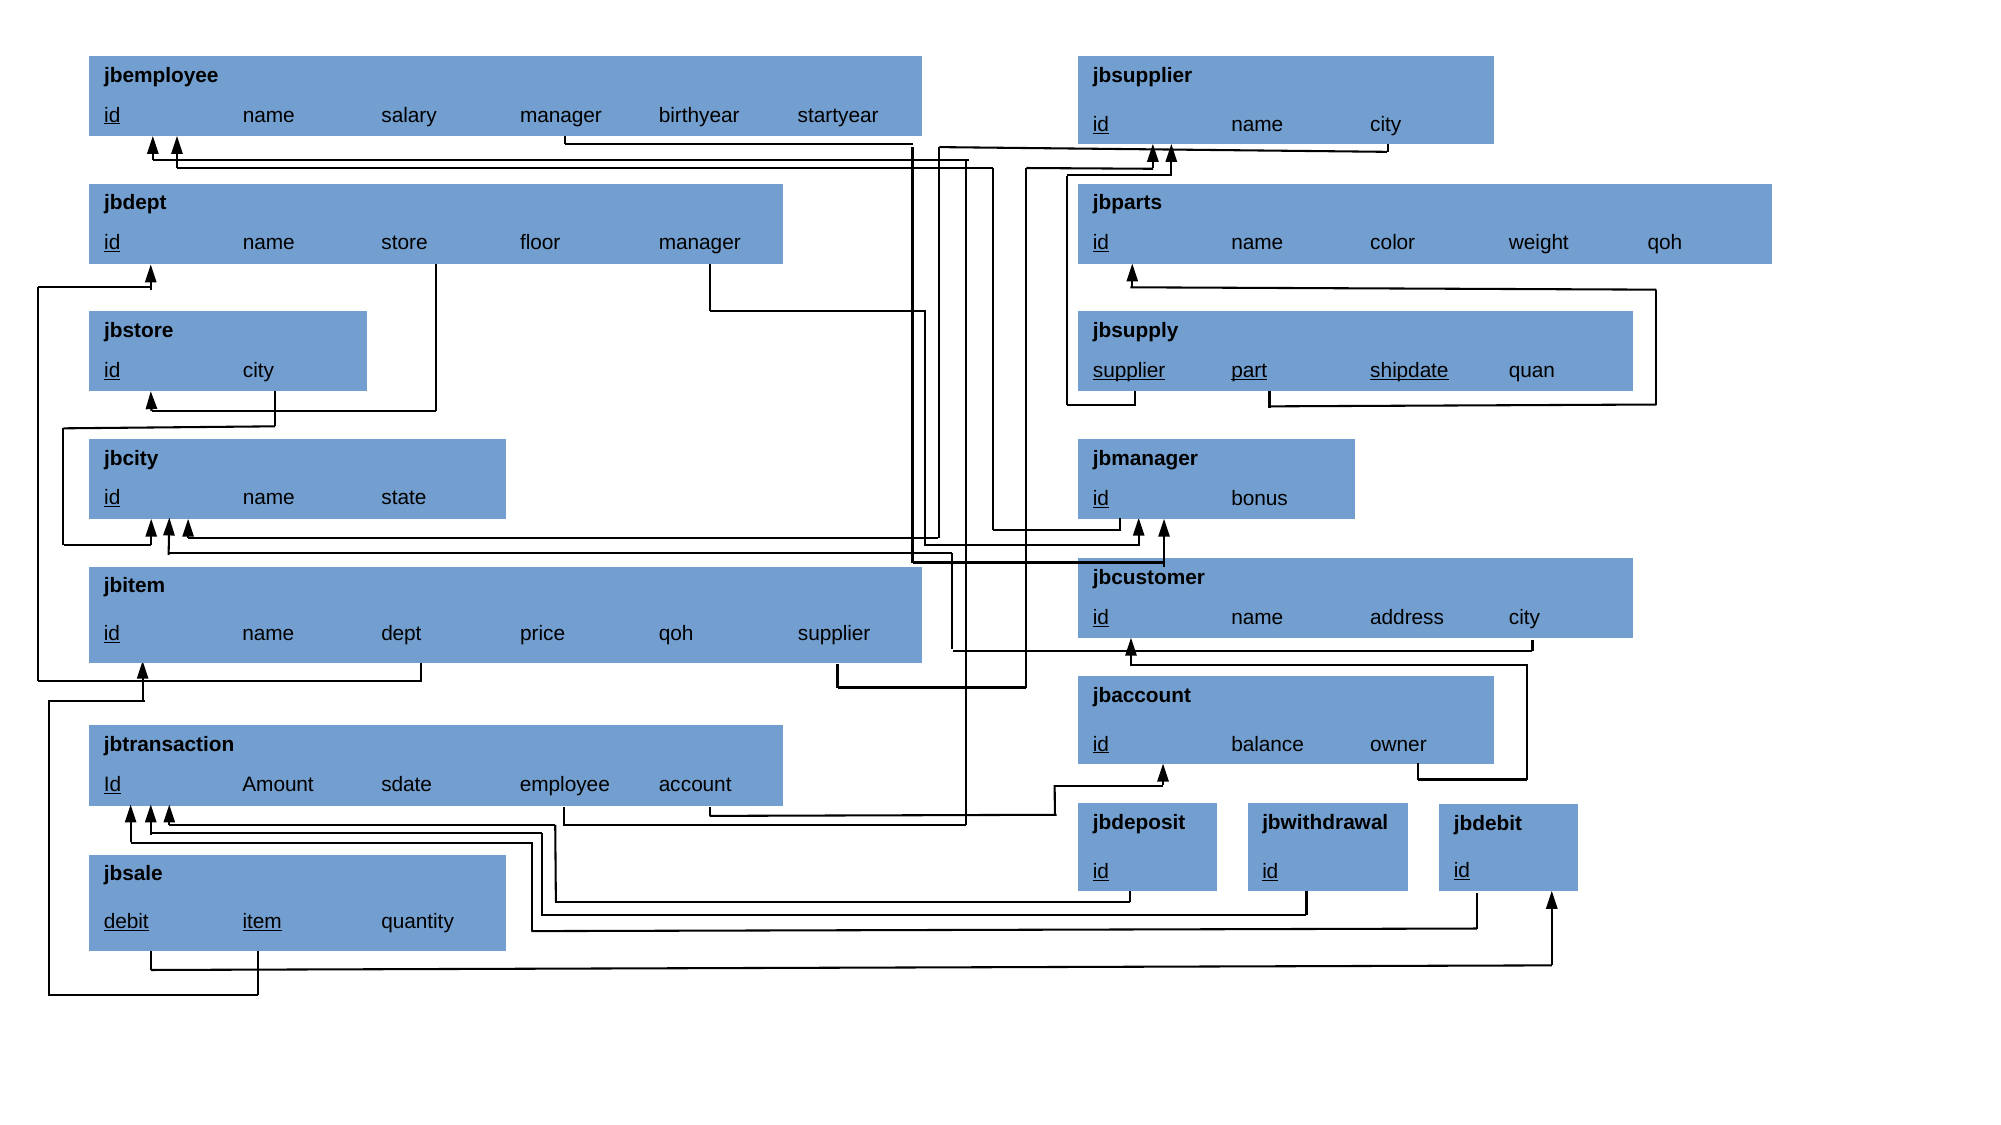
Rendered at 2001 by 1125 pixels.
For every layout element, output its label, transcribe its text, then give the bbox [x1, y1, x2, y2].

table_header jbitem [89, 567, 922, 615]
table_cell name [228, 224, 367, 264]
table_cell price [505, 615, 644, 663]
table_cell owner [1355, 725, 1494, 764]
table_cell id [1078, 105, 1217, 144]
table_header jbstore [89, 311, 367, 351]
table_header jbsale [89, 855, 506, 903]
table_header jbemployee [89, 56, 922, 96]
table_header jbsupply [1078, 311, 1633, 351]
table_header jbmanager [1078, 439, 1355, 479]
table_cell id [1078, 725, 1217, 764]
table_cell item [228, 903, 367, 951]
table_cell state [367, 479, 506, 519]
table_cell id [89, 479, 228, 519]
table_cell address [1355, 598, 1494, 638]
table_header jbaccount [1078, 676, 1494, 725]
table_cell id [1078, 479, 1217, 519]
table_cell manager [506, 96, 644, 136]
table_cell color [1355, 224, 1494, 264]
table_cell name [228, 615, 367, 663]
table_cell supplier [1078, 351, 1217, 391]
table_cell id [1078, 852, 1217, 891]
table_cell balance [1217, 725, 1355, 764]
table_cell debit [89, 903, 228, 951]
table_cell dept [367, 615, 505, 663]
table_header jbwithdrawal [1248, 803, 1408, 852]
table_cell id [89, 224, 228, 264]
table_cell id [1078, 224, 1217, 264]
table_cell salary [367, 96, 506, 136]
table_header jbparts [1078, 184, 1772, 224]
table_cell city [1494, 598, 1633, 638]
table_cell birthyear [644, 96, 783, 136]
table_cell account [644, 765, 783, 806]
table_cell Amount [228, 765, 367, 806]
table_cell name [1217, 598, 1355, 638]
table_cell shipdate [1355, 351, 1494, 391]
table_cell name [1217, 224, 1355, 264]
table_cell id [1439, 852, 1578, 891]
table_header jbsupplier [1078, 56, 1494, 105]
table_cell name [228, 96, 367, 136]
table_cell city [1355, 105, 1494, 144]
table_header jbcity [89, 439, 506, 479]
table_cell id [89, 615, 228, 663]
table_cell supplier [783, 615, 922, 663]
table_cell startyear [783, 96, 922, 136]
table_cell name [1217, 105, 1355, 144]
table_header jbdebit [1439, 804, 1578, 852]
table_cell bonus [1217, 479, 1355, 519]
table_cell floor [506, 224, 644, 264]
table_header jbtransaction [89, 725, 783, 765]
table_cell part [1217, 351, 1355, 391]
table_cell store [367, 224, 506, 264]
table_cell Id [89, 765, 228, 806]
table_header jbcustomer [1078, 558, 1633, 598]
table_cell name [228, 479, 367, 519]
table_cell qoh [1633, 224, 1772, 264]
table_cell id [89, 351, 228, 391]
table_cell id [1248, 852, 1408, 891]
table_header jbdeposit [1078, 803, 1217, 852]
table_cell id [89, 96, 228, 136]
table_cell sdate [367, 765, 505, 806]
table_cell id [1078, 598, 1217, 638]
table_cell city [228, 351, 367, 391]
table_header jbdept [89, 184, 783, 224]
table_cell qoh [644, 615, 783, 663]
table_cell quantity [367, 903, 506, 951]
table_cell weight [1494, 224, 1633, 264]
table_cell employee [505, 765, 644, 806]
table_cell manager [644, 224, 783, 264]
table_cell quan [1494, 351, 1633, 391]
